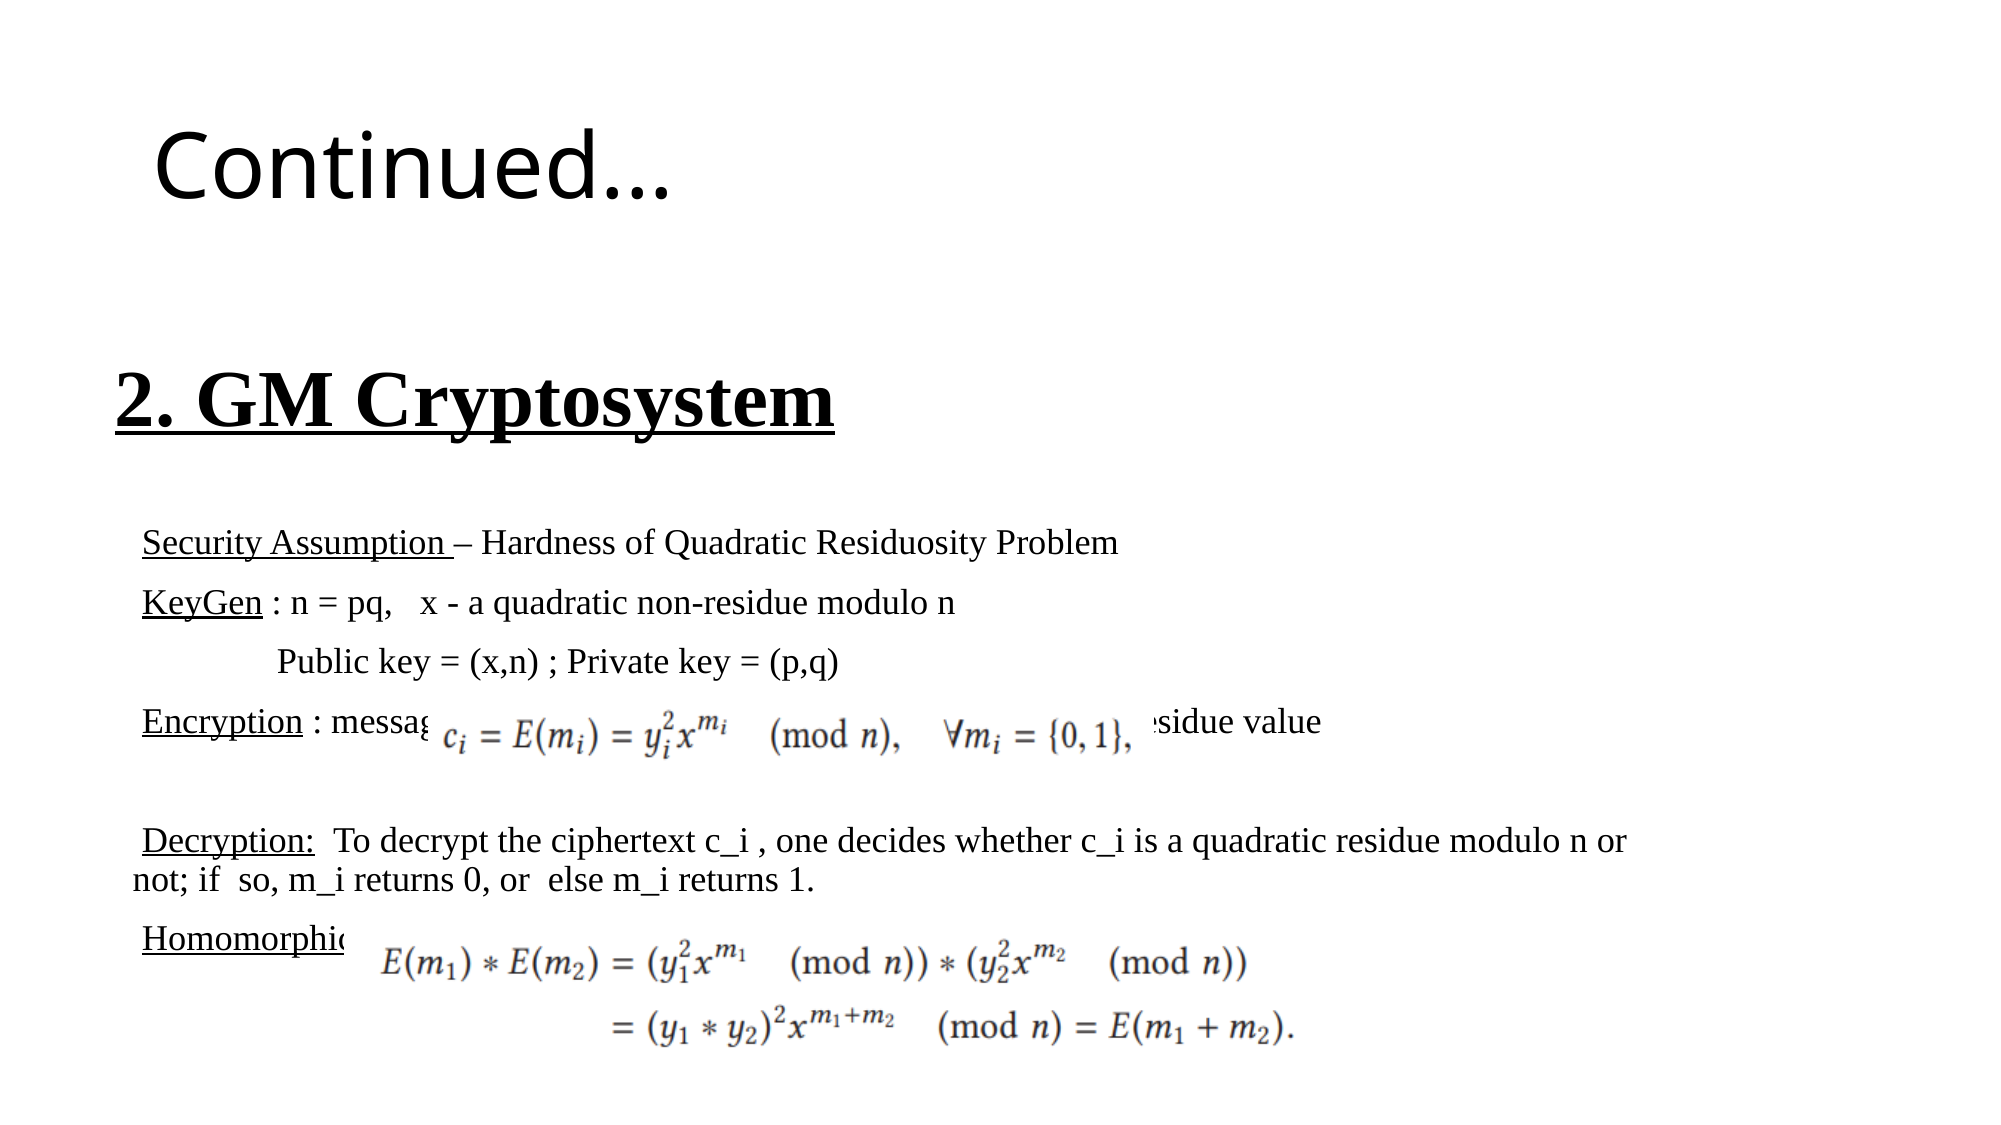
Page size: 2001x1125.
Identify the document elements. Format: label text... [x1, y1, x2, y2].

picture [344, 922, 1349, 1064]
title Continued... [137, 59, 1863, 278]
list 2. GM Cryptosystem Security Assumption – Hardness of Quadratic Residuosity Problem KeyGen : n = pq, x - a quadratic non-residue modulo n Public key = (x,n) ; Private key = (p,q) Encryption : message is encrypted bit by bit, y_i is a quadratic non-residue value Decryption: To decrypt the ciphertext c_i , one decides whether c_i is a quadratic residue modulo n or not; if so, m_i returns 0, or else m_i returns 1. Homomorphic Property: [99, 280, 1937, 1113]
picture [428, 705, 1154, 782]
